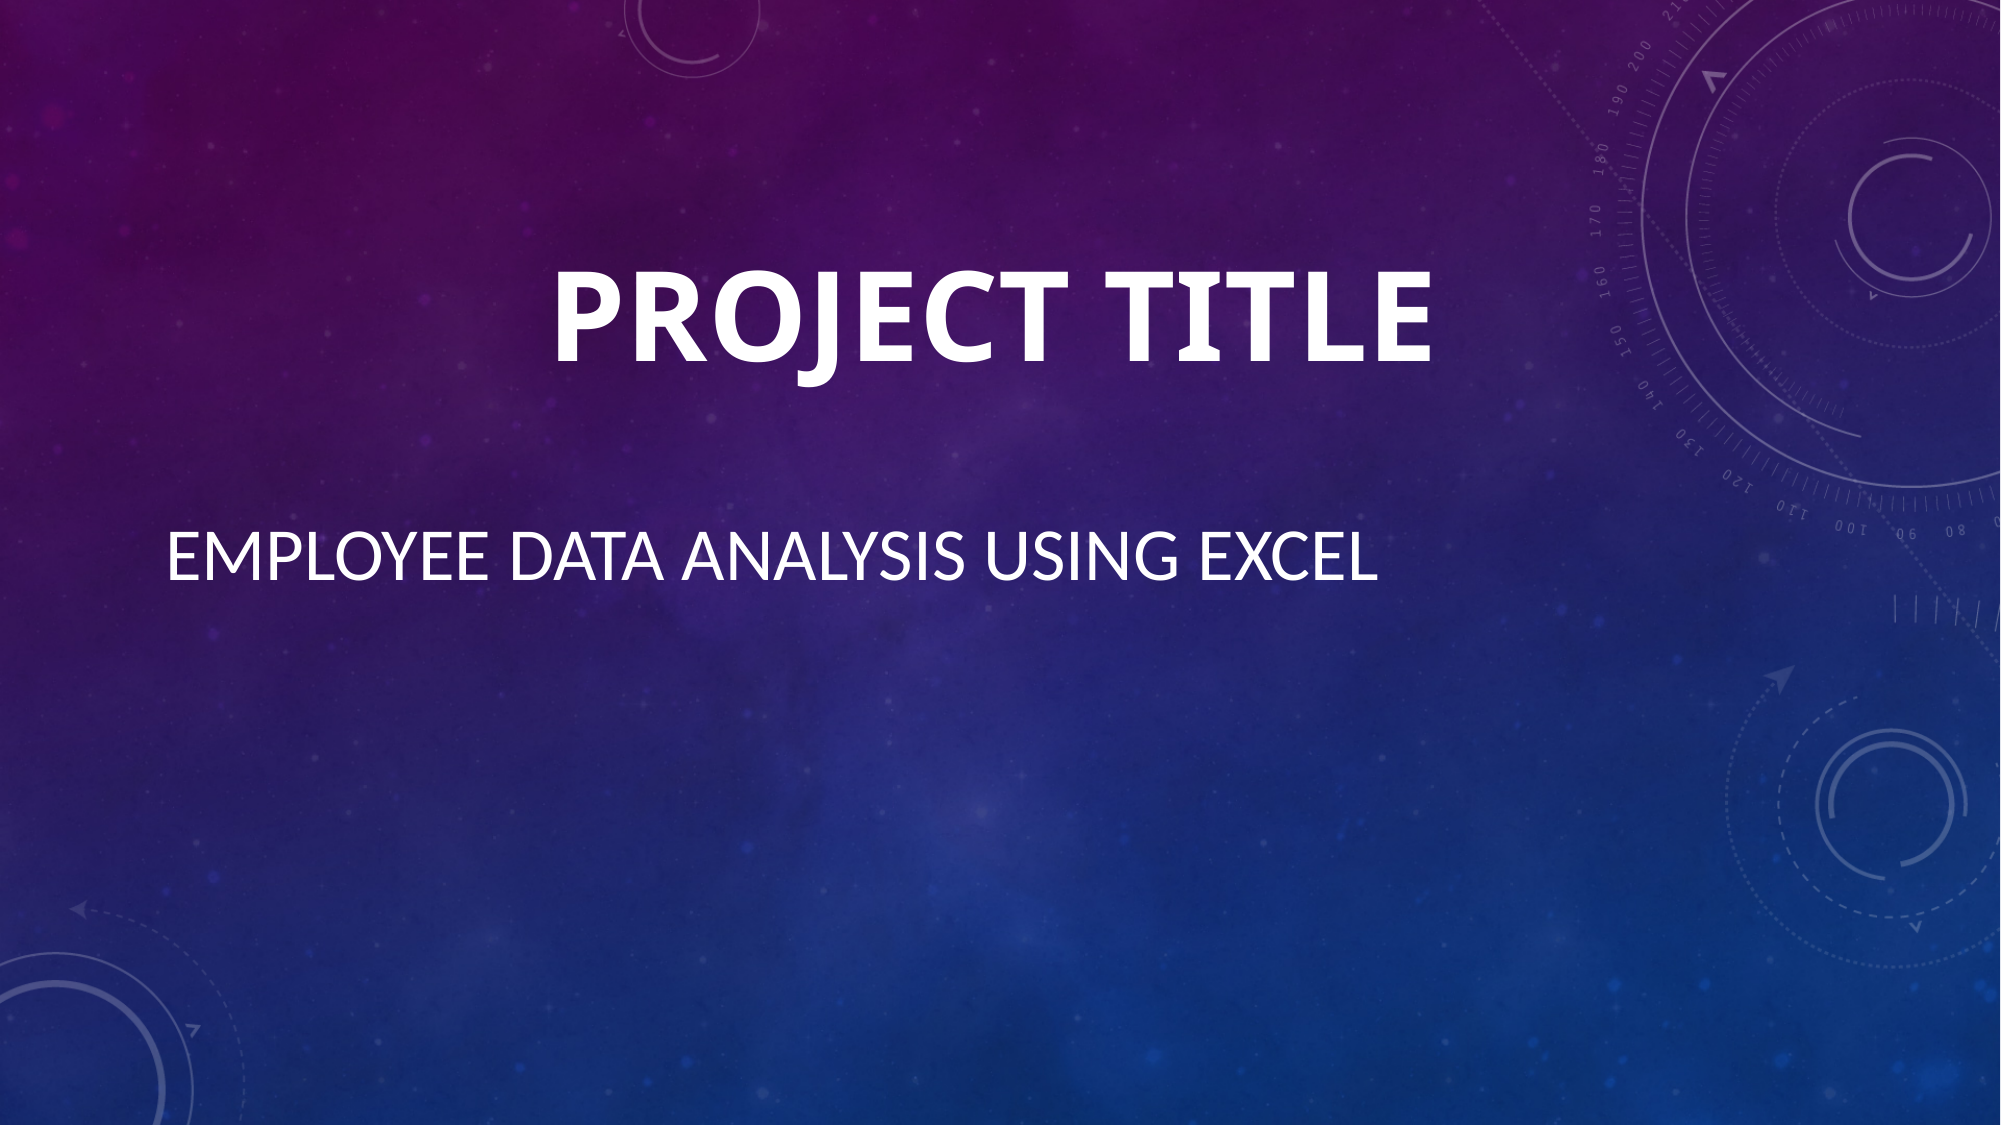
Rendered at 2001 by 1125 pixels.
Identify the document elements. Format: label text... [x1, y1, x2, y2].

title PROJECT TITLE [532, 155, 2000, 467]
list EMPLOYEE DATA ANALYSIS USING EXCEL [115, 251, 1923, 850]
